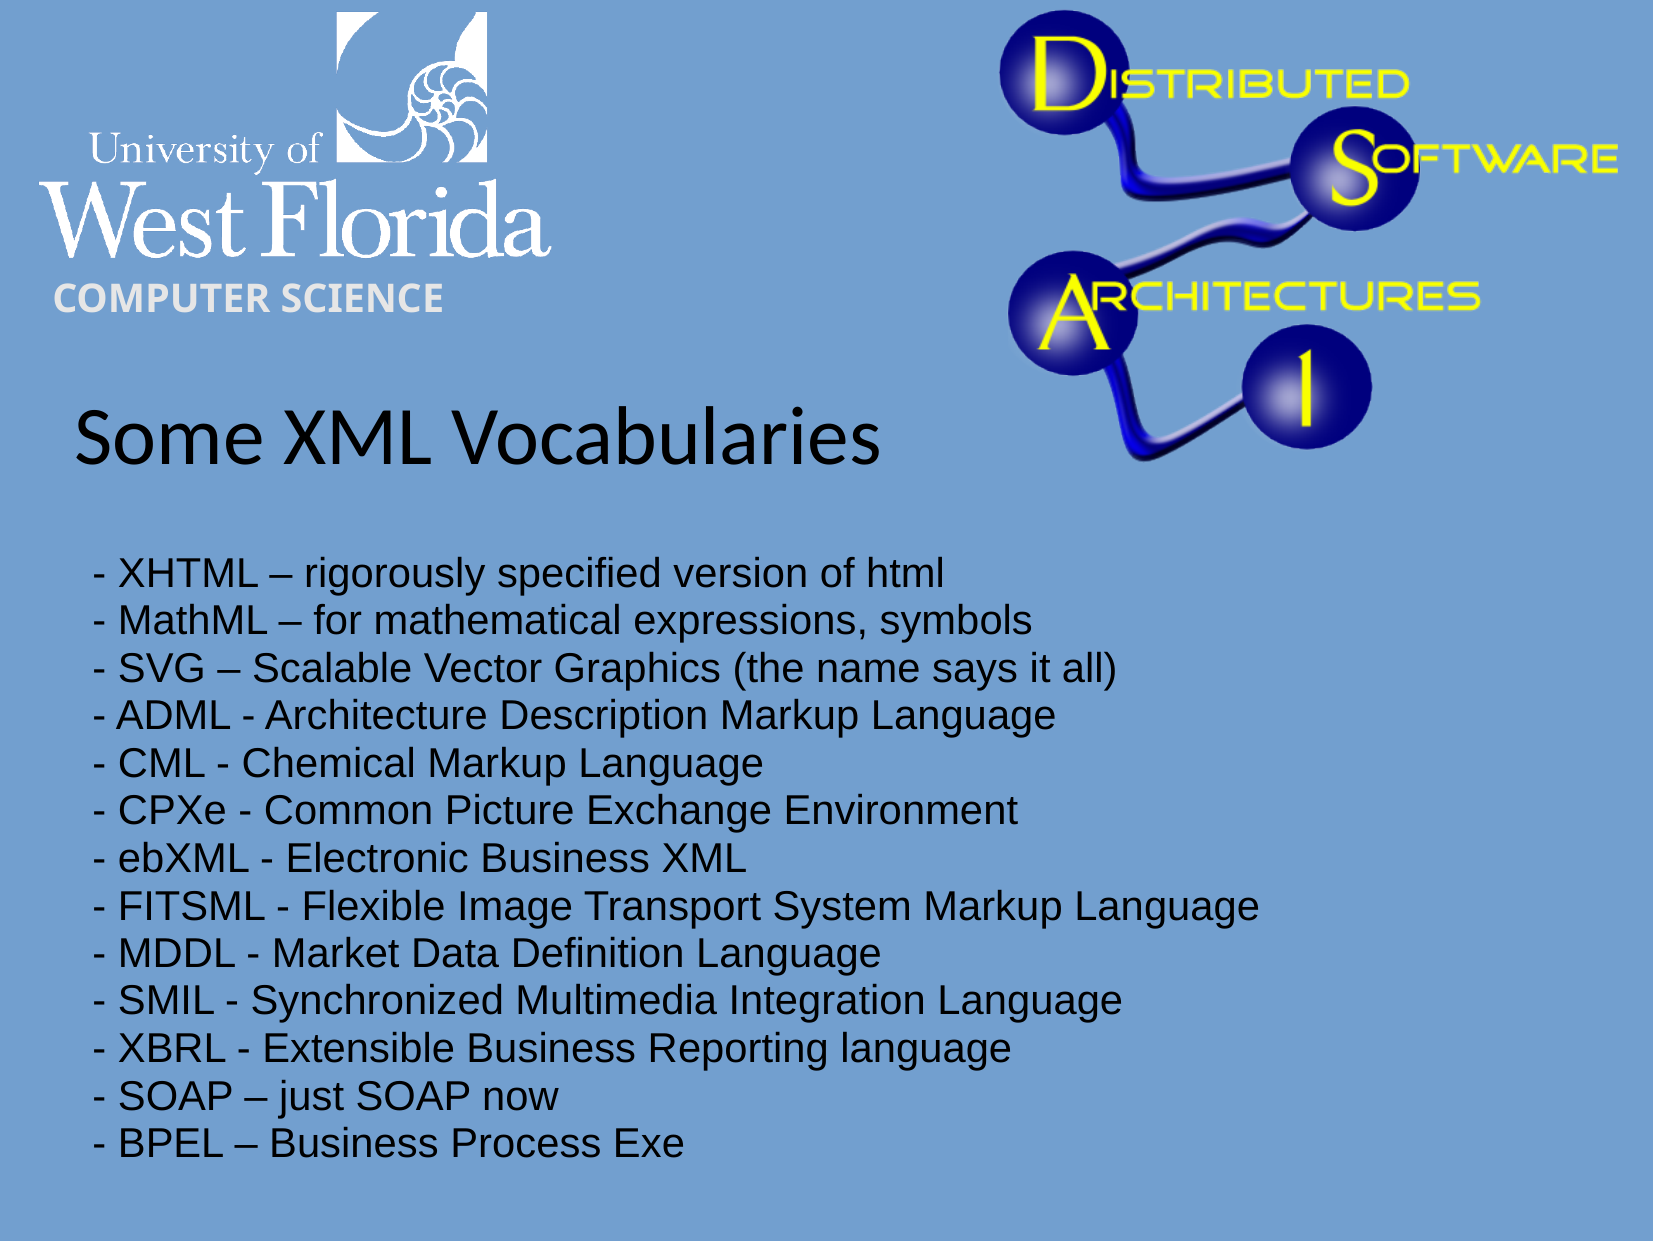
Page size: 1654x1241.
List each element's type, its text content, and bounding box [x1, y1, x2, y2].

picture [910, 0, 1654, 506]
picture [37, 0, 559, 262]
title Some XML Vocabularies [60, 359, 1411, 504]
text_box COMPUTER SCIENCE [37, 262, 563, 325]
text_box - XHTML – rigorously specified version of html - MathML – for mathematical expressions, symbols - SVG – Scalable Vector Graphics (the name says it all) - ADML - Architecture Description Markup Language - CML - Chemical Markup Language - CPXe - Common Picture Exchange Environment - ebXML - Electronic Business XML - FITSML - Flexible Image Transport System Markup Language - MDDL - Market Data Definition Language - SMIL - Synchronized Multimedia Integration Language - XBRL - Extensible Business Reporting language - SOAP – just SOAP now - BPEL – Business Process Exe [77, 550, 1388, 1186]
